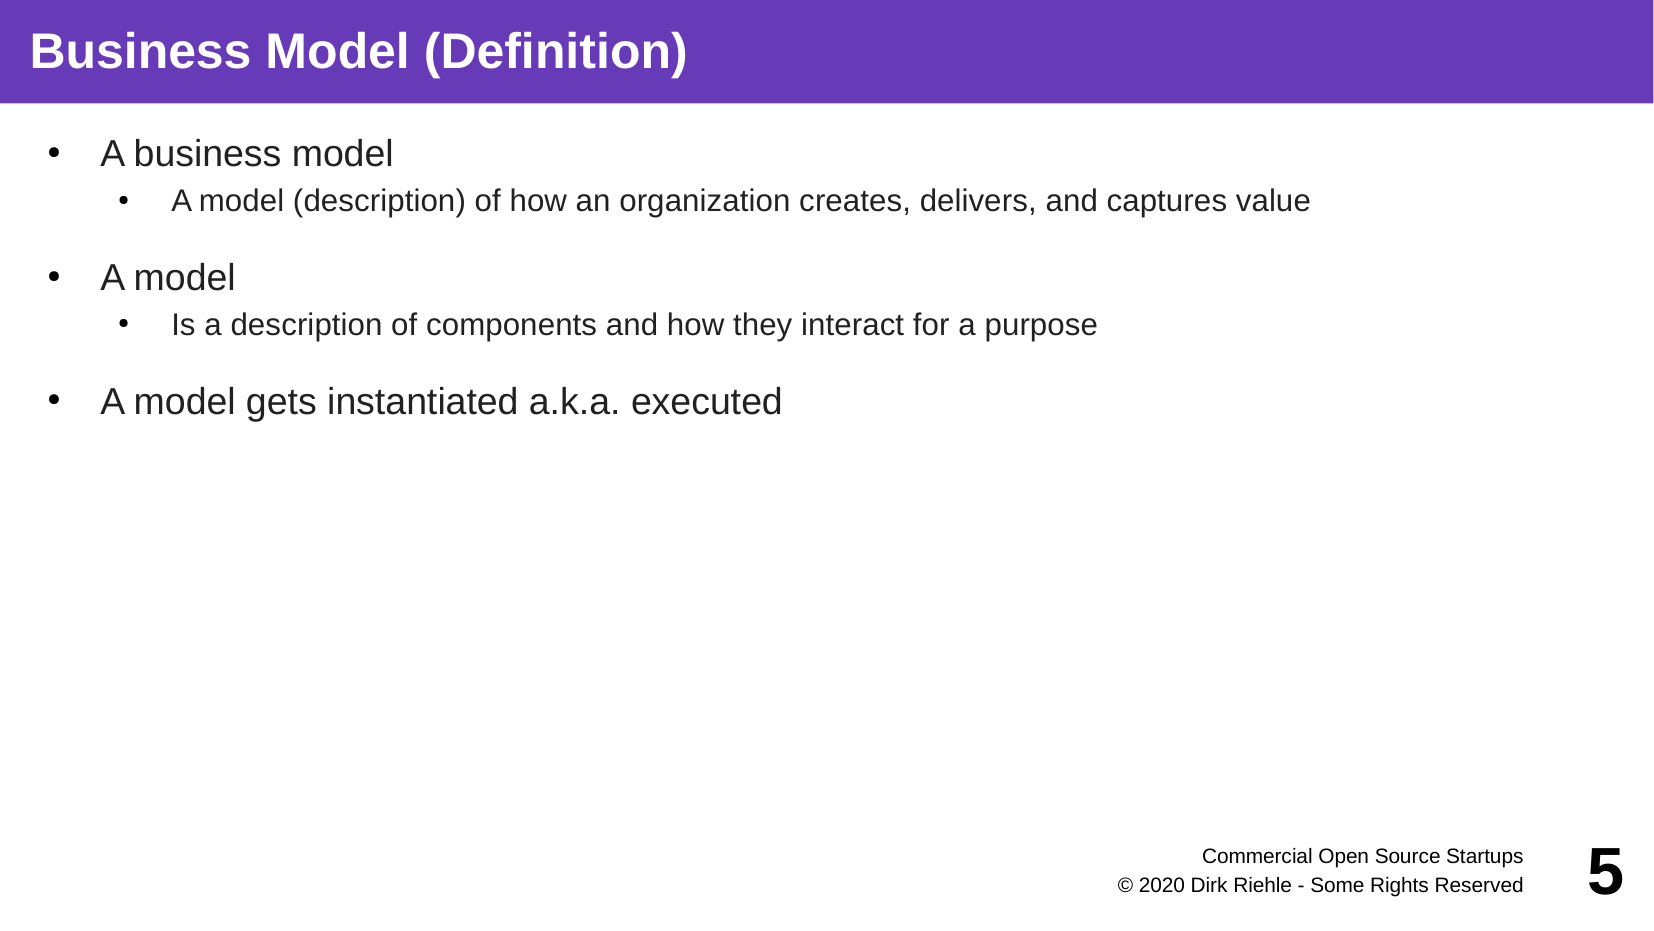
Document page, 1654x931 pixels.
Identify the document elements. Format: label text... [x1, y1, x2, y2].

title Business Model (Definition) [0, 0, 1654, 104]
list A business model A model (description) of how an organization creates, delivers, and captures value A model Is a description of components and how they interact for a purpose A model gets instantiated a.k.a. executed [29, 132, 1625, 813]
